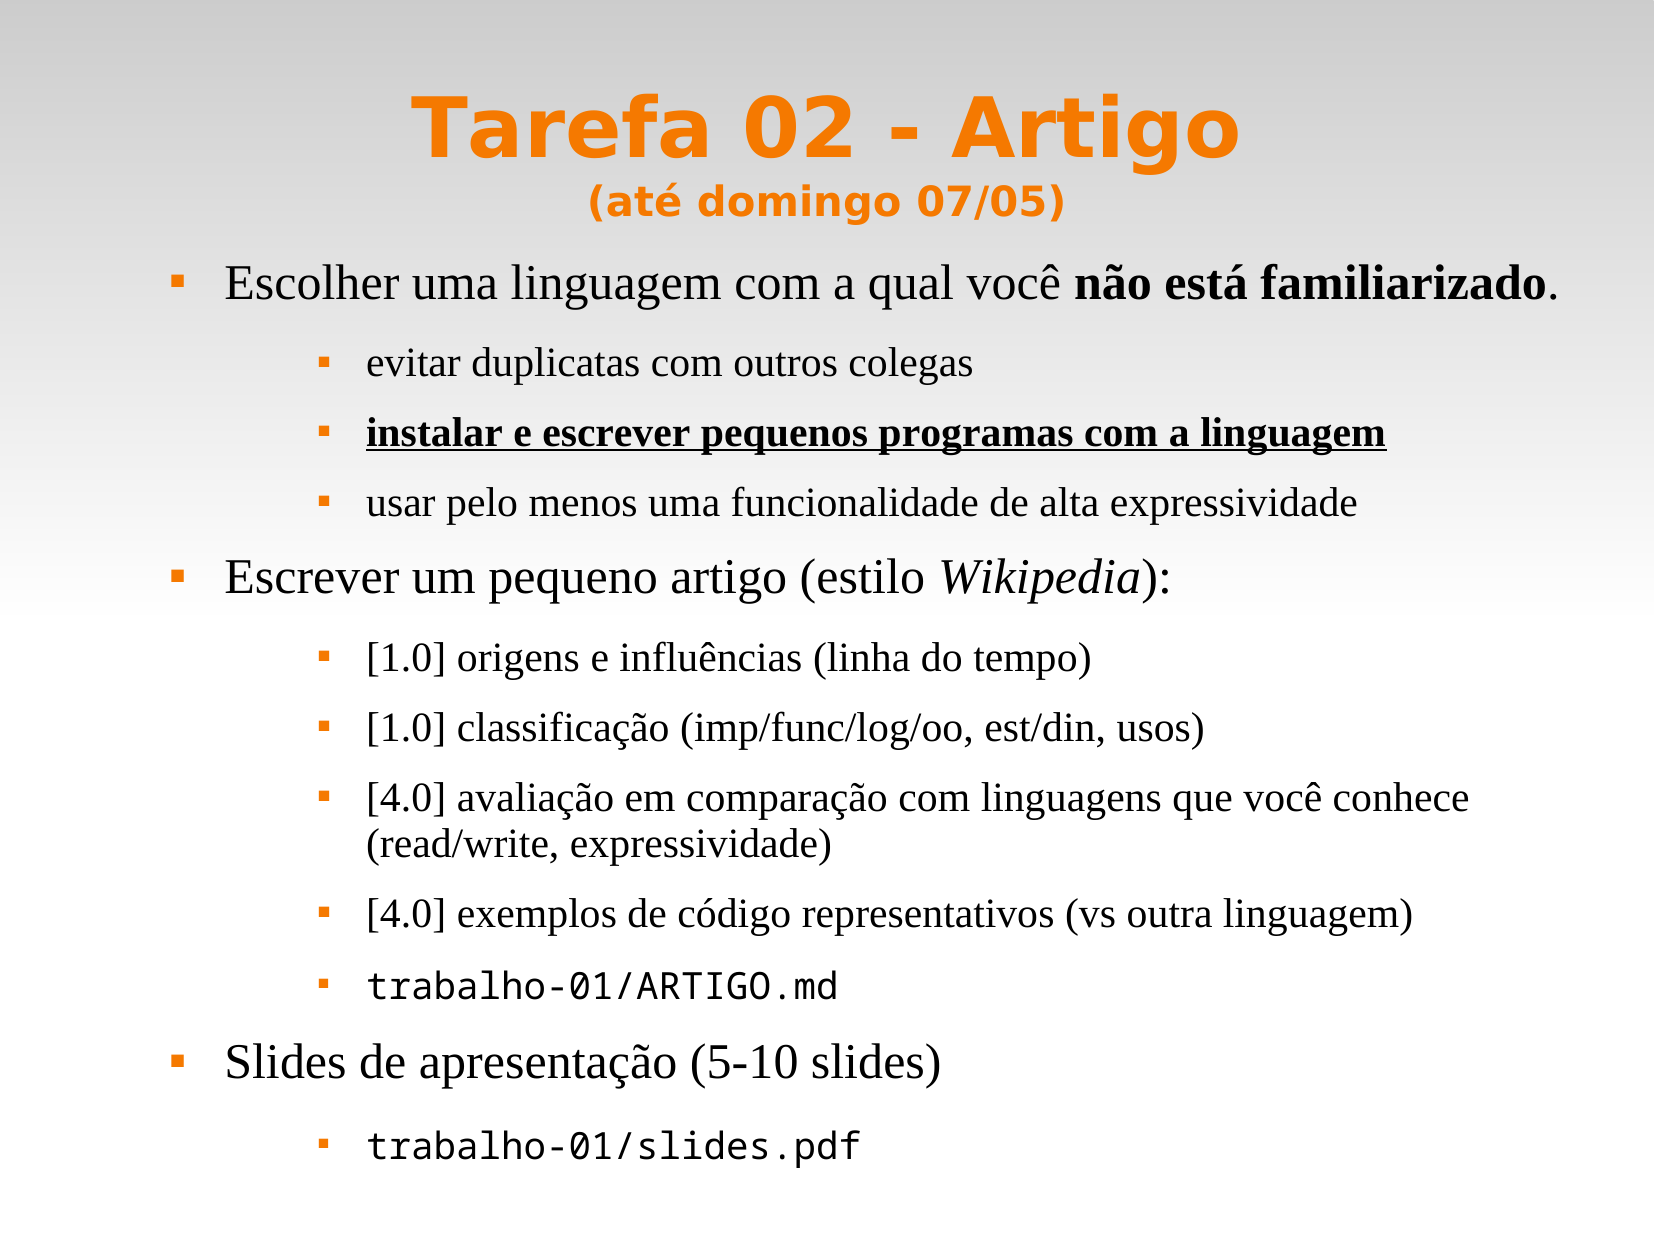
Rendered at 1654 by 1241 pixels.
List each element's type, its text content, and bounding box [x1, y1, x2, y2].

title Tarefa 02 - Artigo (até domingo 07/05) [82, 49, 1571, 254]
list Escolher uma linguagem com a qual você não está familiarizado. evitar duplicatas com outros colegas instalar e escrever pequenos programas com a linguagem usar pelo menos uma funcionalidade de alta expressividade Escrever um pequeno artigo (estilo Wikipedia): [1.0] origens e influências (linha do tempo) [1.0] classificação (imp/func/log/oo, est/din, usos) [4.0] avaliação em comparação com linguagens que você conhece (read/write, expressividade) [4.0] exemplos de código representativos (vs outra linguagem) trabalho-01/ARTIGO.md Slides de apresentação (5-10 slides) trabalho-01/slides.pdf [82, 254, 1571, 1213]
